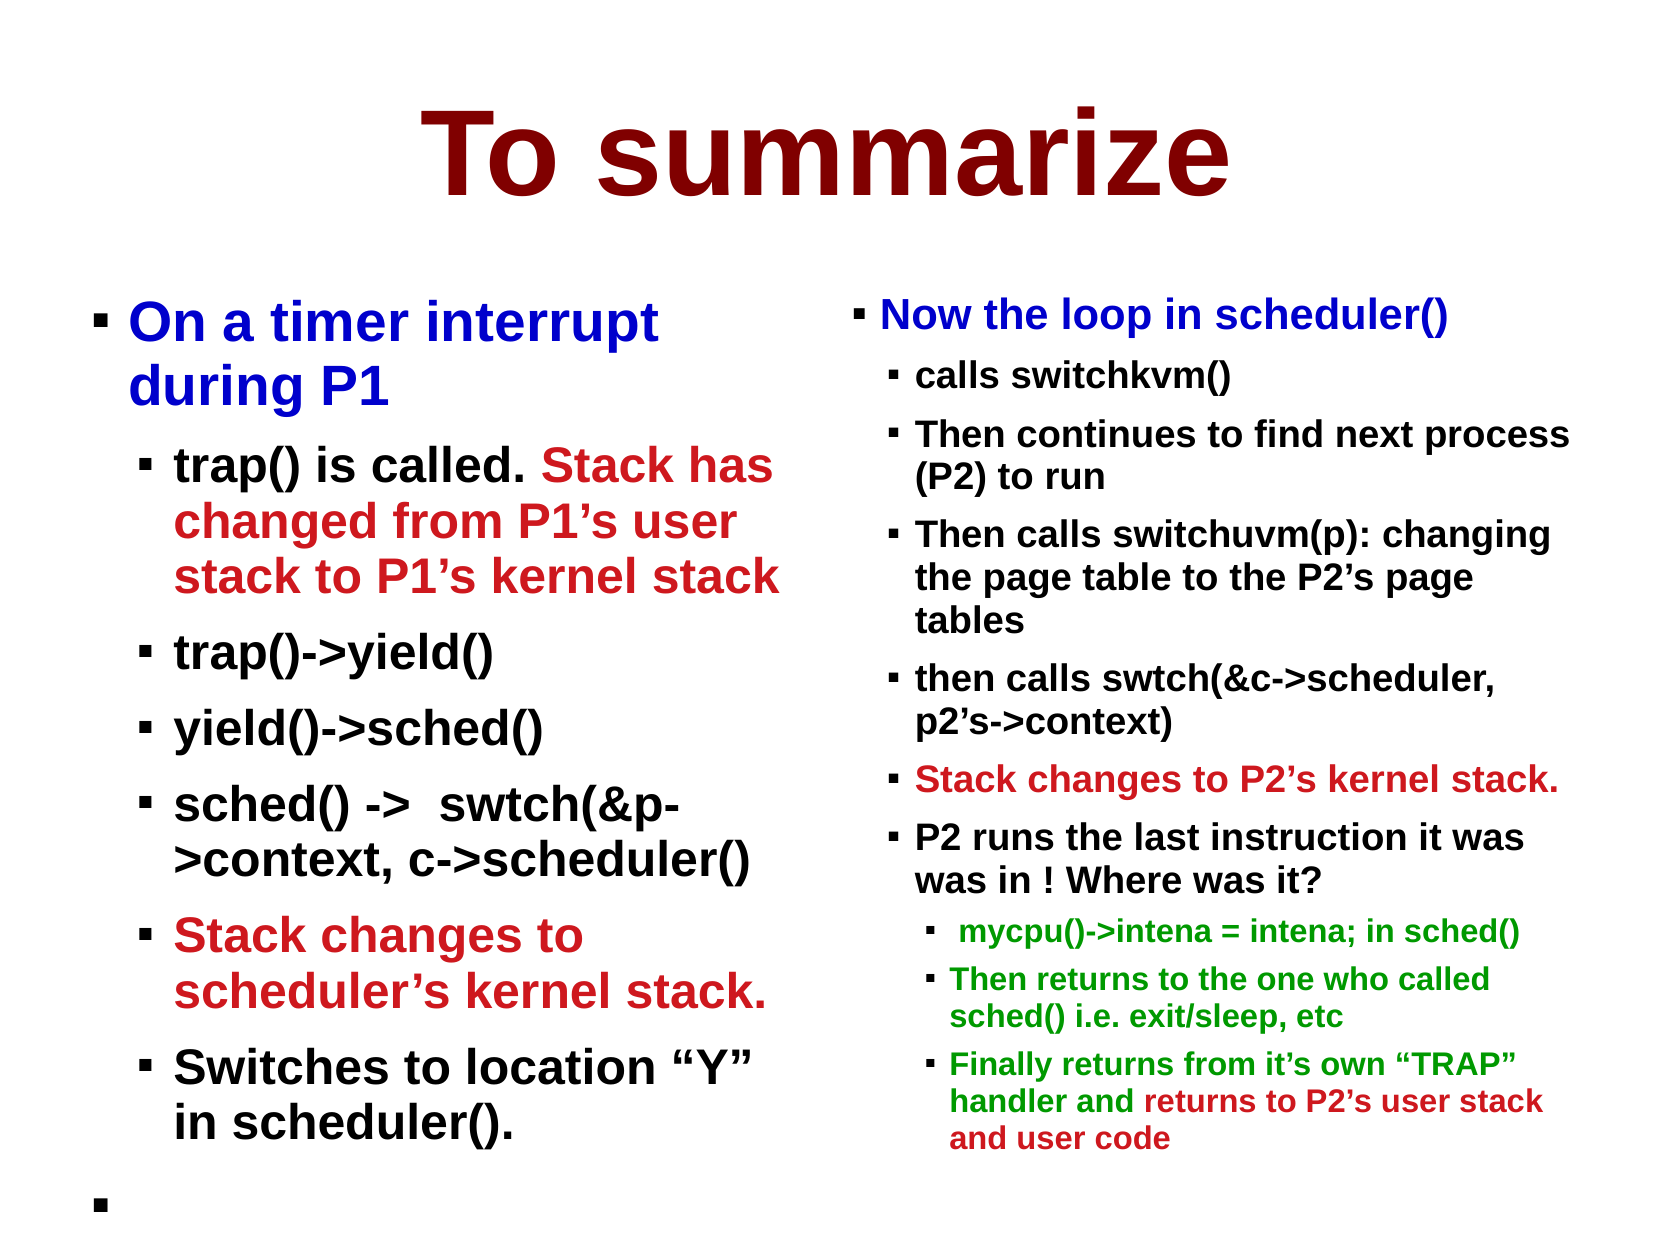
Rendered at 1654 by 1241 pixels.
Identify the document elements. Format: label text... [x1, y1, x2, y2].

list On a timer interrupt during P1 trap() is called. Stack has changed from P1’s user stack to P1’s kernel stack trap()->yield() yield()->sched() sched() -> swtch(&p->context, c->scheduler() Stack changes to scheduler’s kernel stack. Switches to location “Y” in scheduler(). [82, 290, 804, 1170]
title To summarize [82, 49, 1571, 257]
list Now the loop in scheduler() calls switchkvm() Then continues to find next process (P2) to run Then calls switchuvm(p): changing the page table to the P2’s page tables then calls swtch(&c->scheduler, p2’s->context) Stack changes to P2’s kernel stack. P2 runs the last instruction it was was in ! Where was it? mycpu()->intena = intena; in sched() Then returns to the one who called sched() i.e. exit/sleep, etc Finally returns from it’s own “TRAP” handler and returns to P2’s user stack and user code [845, 290, 1571, 1182]
